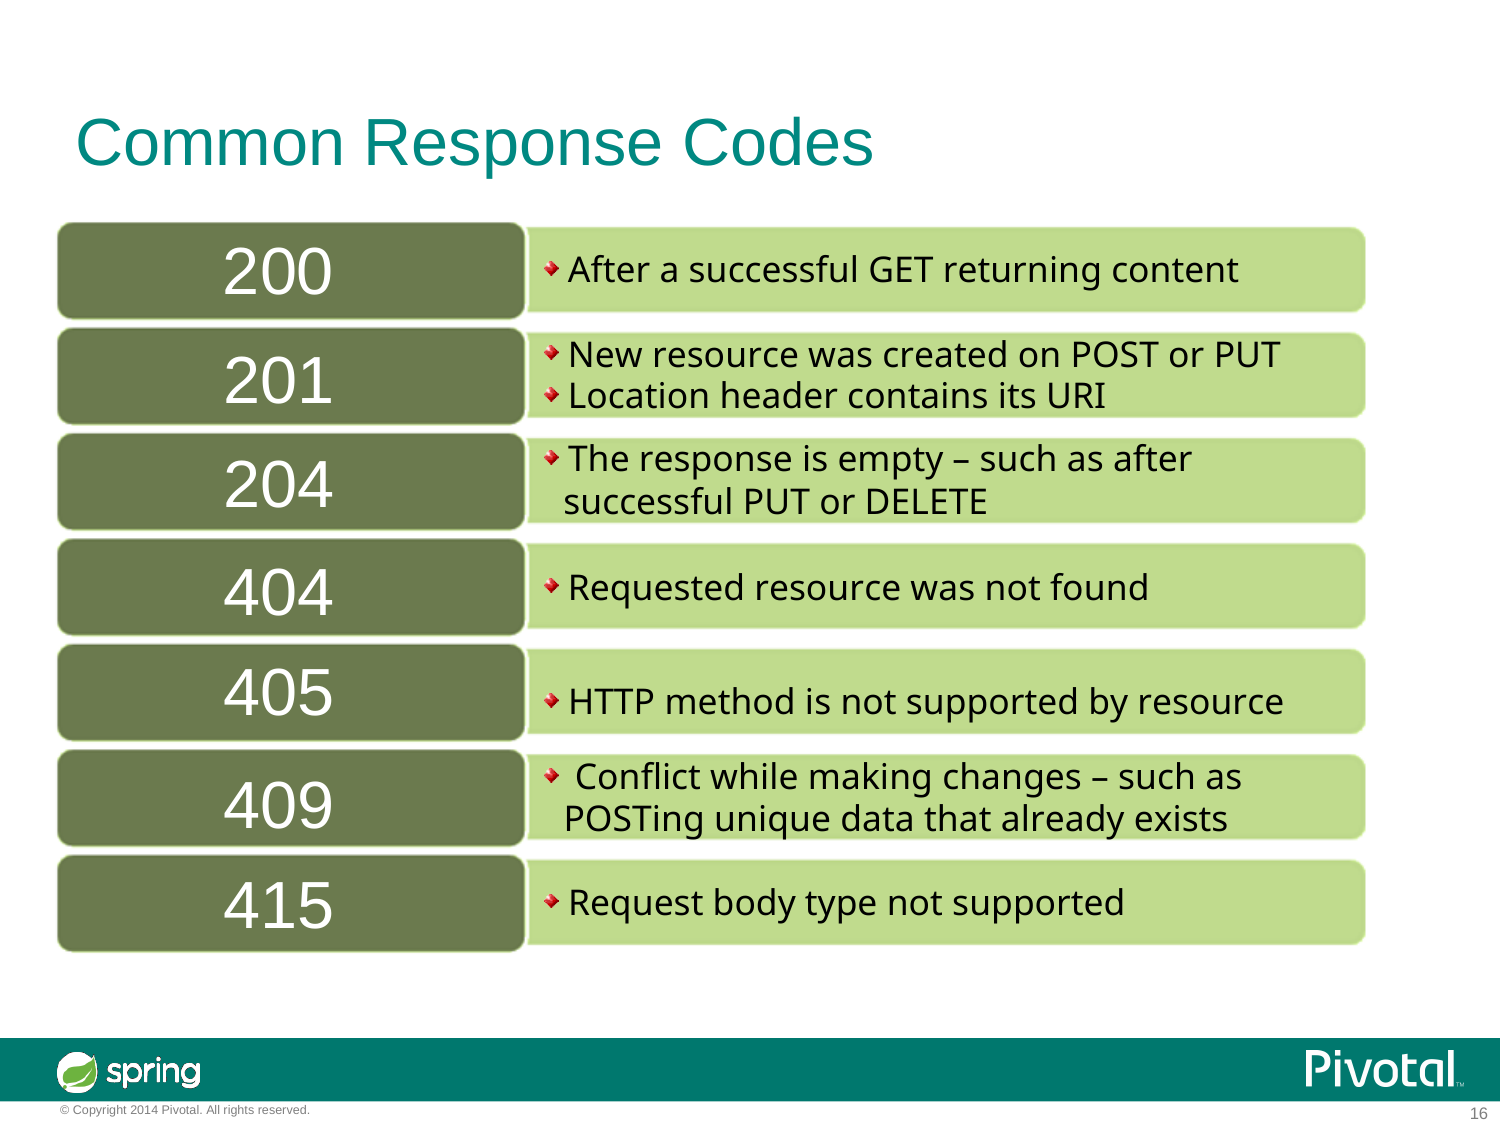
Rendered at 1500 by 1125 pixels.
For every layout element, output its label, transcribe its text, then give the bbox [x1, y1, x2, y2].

picture [53, 207, 1422, 975]
text_box 200 [208, 220, 349, 316]
text_box After a successful GET returning content [530, 239, 1360, 298]
text_box Request body type not supported [530, 872, 1141, 931]
text_box The response is empty – such as after successful PUT or DELETE [530, 428, 1359, 530]
text_box Location header contains its URI [530, 365, 1359, 424]
text_box 409 [208, 753, 350, 850]
title Common Response Codes [75, 45, 1426, 233]
picture [32, 1041, 210, 1103]
text_box 201 [208, 328, 350, 425]
text_box HTTP method is not supported by resource [530, 671, 1359, 730]
text_box 405 [208, 641, 350, 737]
text_box 404 [208, 541, 350, 637]
text_box Conflict while making changes – such as POSTing unique data that already exists [530, 746, 1258, 847]
text_box Requested resource was not found [530, 556, 1365, 615]
text_box New resource was created on POST or PUT [530, 323, 1359, 365]
text_box 204 [208, 432, 350, 529]
picture [1306, 1050, 1464, 1087]
text_box 415 [208, 853, 350, 950]
